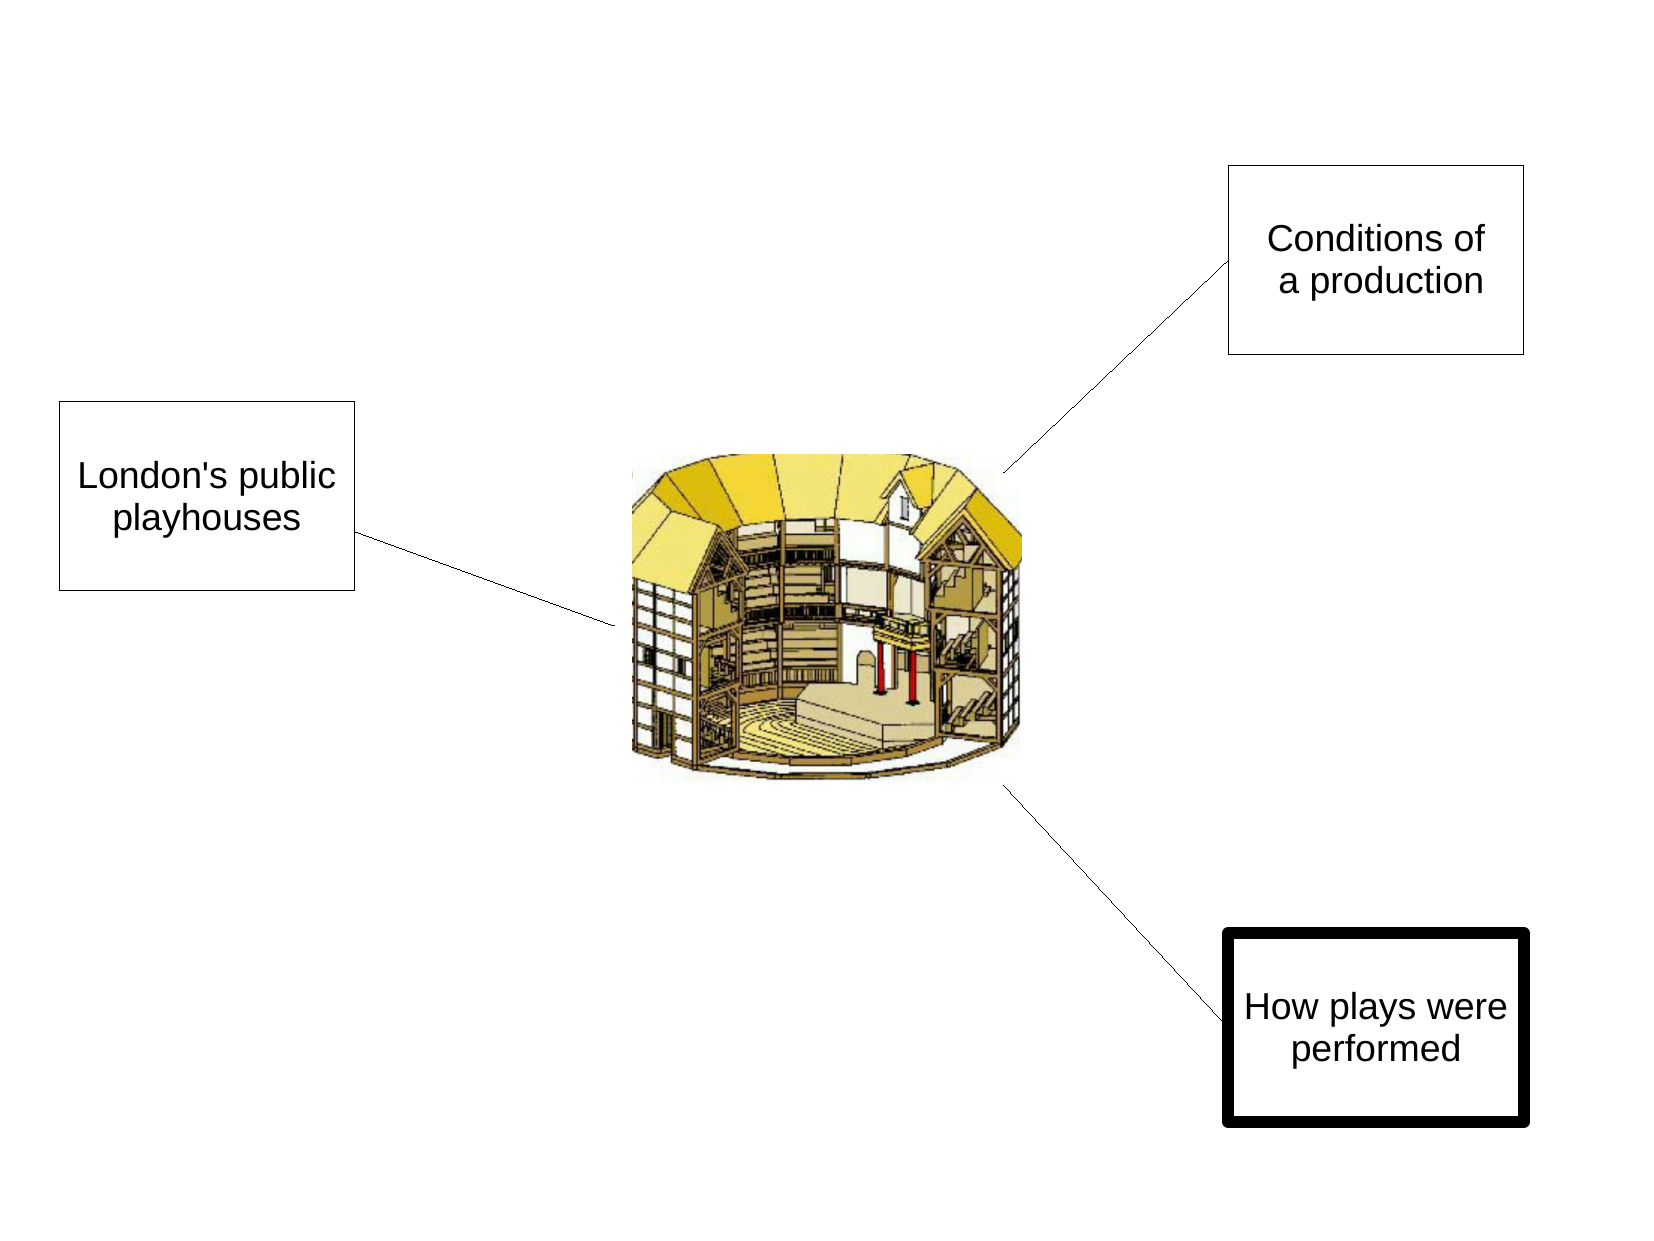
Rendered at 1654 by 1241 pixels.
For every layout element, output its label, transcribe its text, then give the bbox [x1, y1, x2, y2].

text_box How plays were performed [1228, 933, 1524, 1123]
picture [632, 454, 1022, 786]
text_box Conditions of a production [1228, 165, 1524, 355]
text_box London's public playhouses [59, 401, 355, 591]
